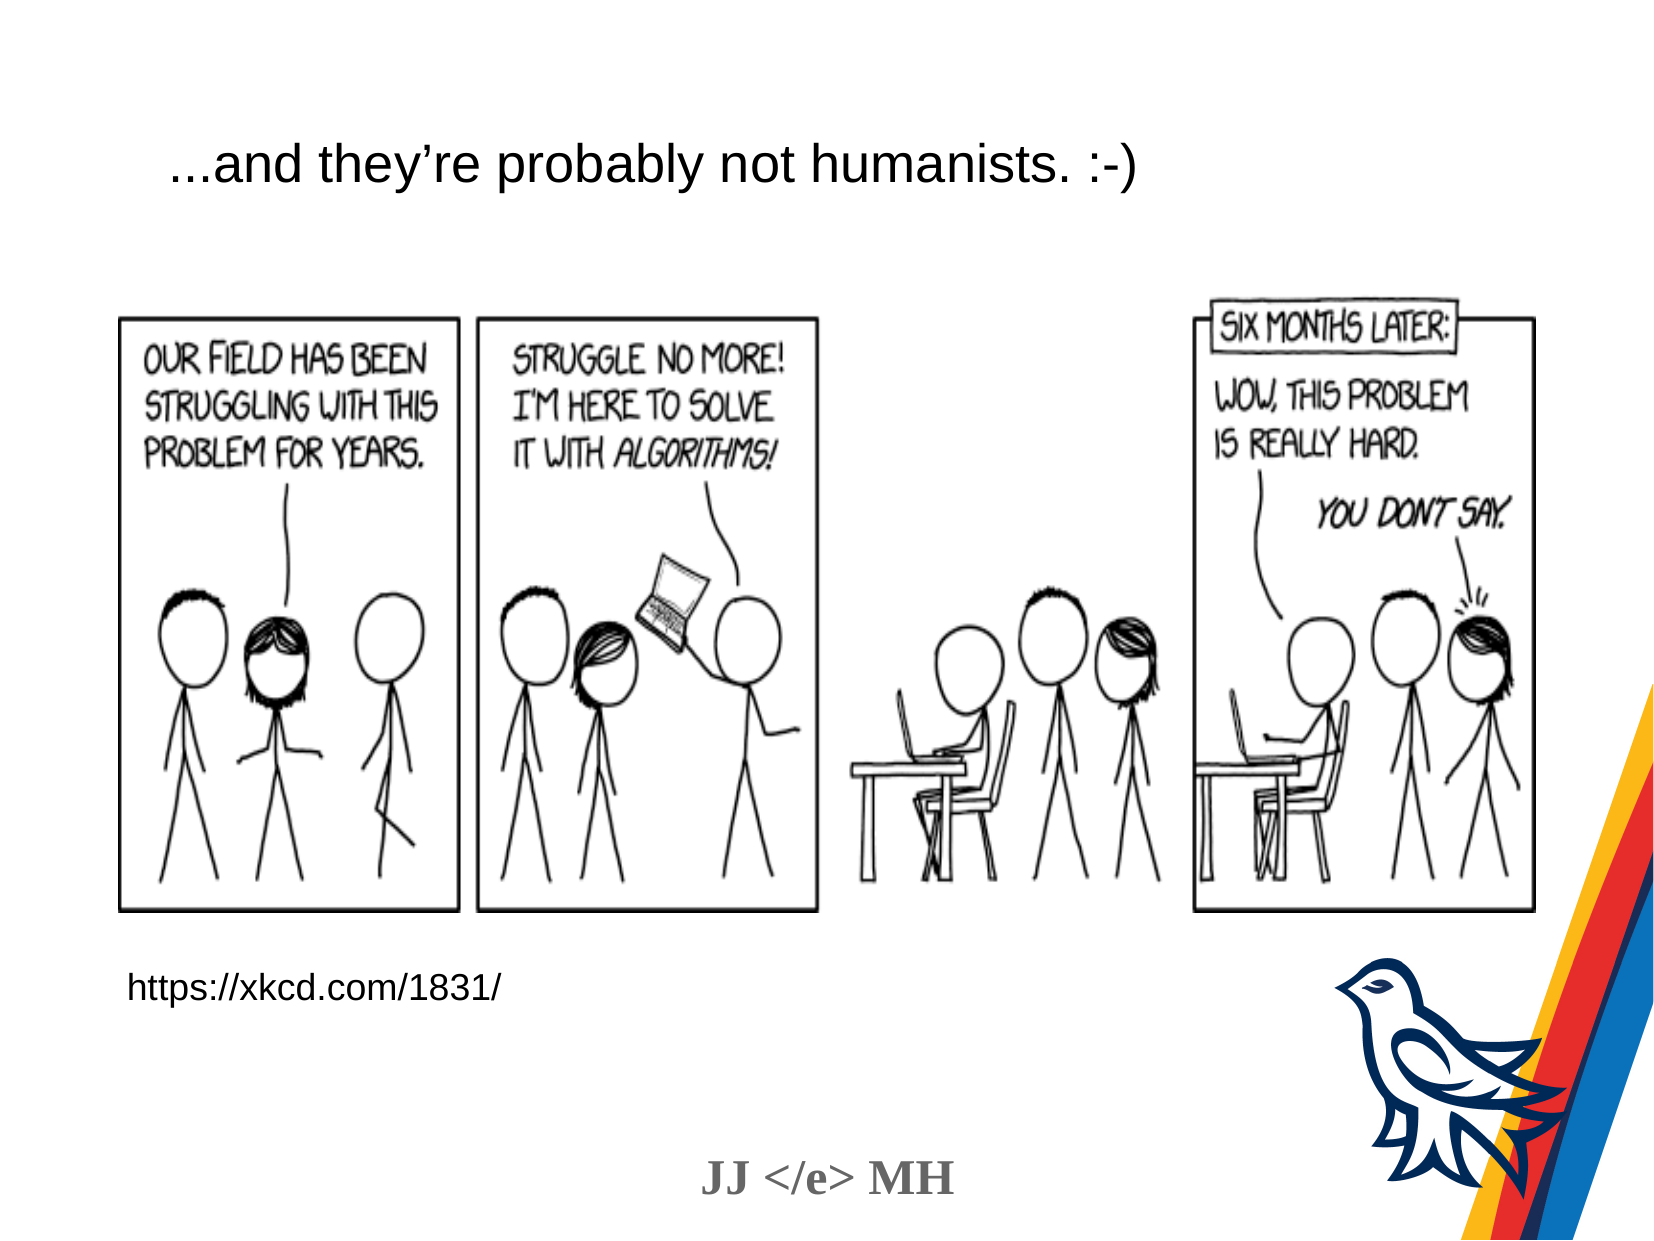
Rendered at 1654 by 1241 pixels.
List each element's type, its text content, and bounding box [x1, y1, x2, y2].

text_box ...and they’re probably not humanists. :-) [153, 125, 1359, 252]
text_box https://xkcd.com/1831/ [112, 958, 517, 1016]
picture [118, 291, 1654, 1240]
